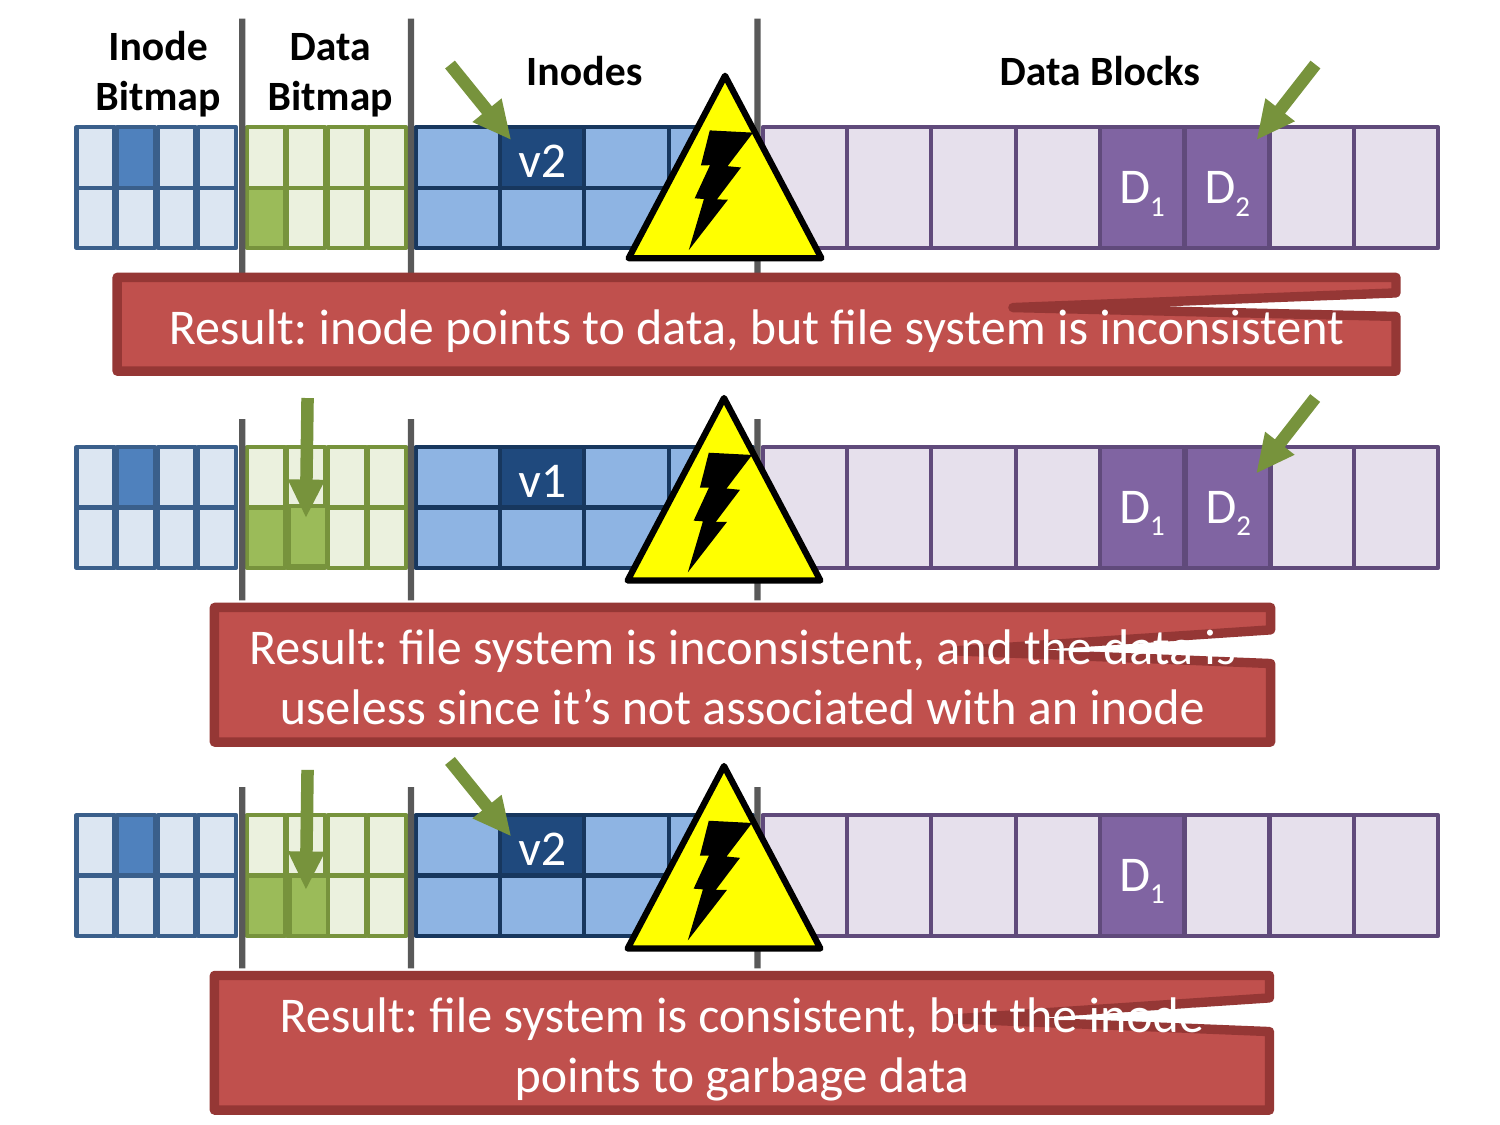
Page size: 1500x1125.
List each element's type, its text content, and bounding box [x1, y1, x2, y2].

text_box [1185, 815, 1439, 936]
text_box [313, 447, 326, 479]
text_box [327, 127, 366, 249]
text_box [117, 447, 156, 568]
text_box [76, 127, 115, 249]
text_box v1 [500, 447, 584, 507]
text_box Data Bitmap [252, 11, 408, 126]
text_box Inodes [511, 36, 658, 102]
text_box D2 [1185, 127, 1270, 249]
text_box [287, 447, 366, 568]
text_box D1 [1100, 815, 1185, 936]
text_box [1271, 447, 1439, 568]
text_box [368, 127, 407, 249]
text_box Data Blocks [984, 36, 1216, 102]
text_box [198, 815, 237, 936]
text_box [76, 447, 115, 568]
text_box [415, 766, 1100, 949]
text_box [157, 127, 196, 249]
text_box Inode Bitmap [80, 11, 236, 126]
text_box [198, 447, 237, 568]
text_box Result: inode points to data, but file system is inconsistent [117, 277, 1396, 372]
text_box [415, 75, 1100, 259]
text_box Result: file system is consistent, but the inode points to garbage data [214, 975, 1270, 1111]
text_box [1270, 127, 1439, 249]
text_box [117, 127, 156, 249]
text_box D1 [1100, 127, 1185, 249]
text_box D2 [1186, 446, 1271, 568]
text_box [117, 815, 156, 936]
text_box v2 [500, 815, 585, 876]
text_box [287, 127, 326, 249]
text_box [368, 815, 407, 936]
text_box [287, 447, 300, 479]
text_box [313, 815, 326, 851]
text_box [198, 127, 237, 249]
text_box [76, 815, 115, 936]
text_box [157, 447, 196, 568]
text_box [157, 815, 196, 936]
text_box D1 [1100, 447, 1185, 568]
text_box [246, 127, 285, 249]
text_box [246, 447, 285, 568]
text_box [287, 815, 300, 851]
text_box [415, 398, 1100, 581]
text_box [246, 815, 285, 936]
text_box Result: file system is inconsistent, and the data is useless since it’s not associated with an inode [214, 607, 1271, 743]
text_box [368, 447, 407, 568]
text_box [287, 815, 366, 936]
text_box v2 [500, 127, 585, 188]
